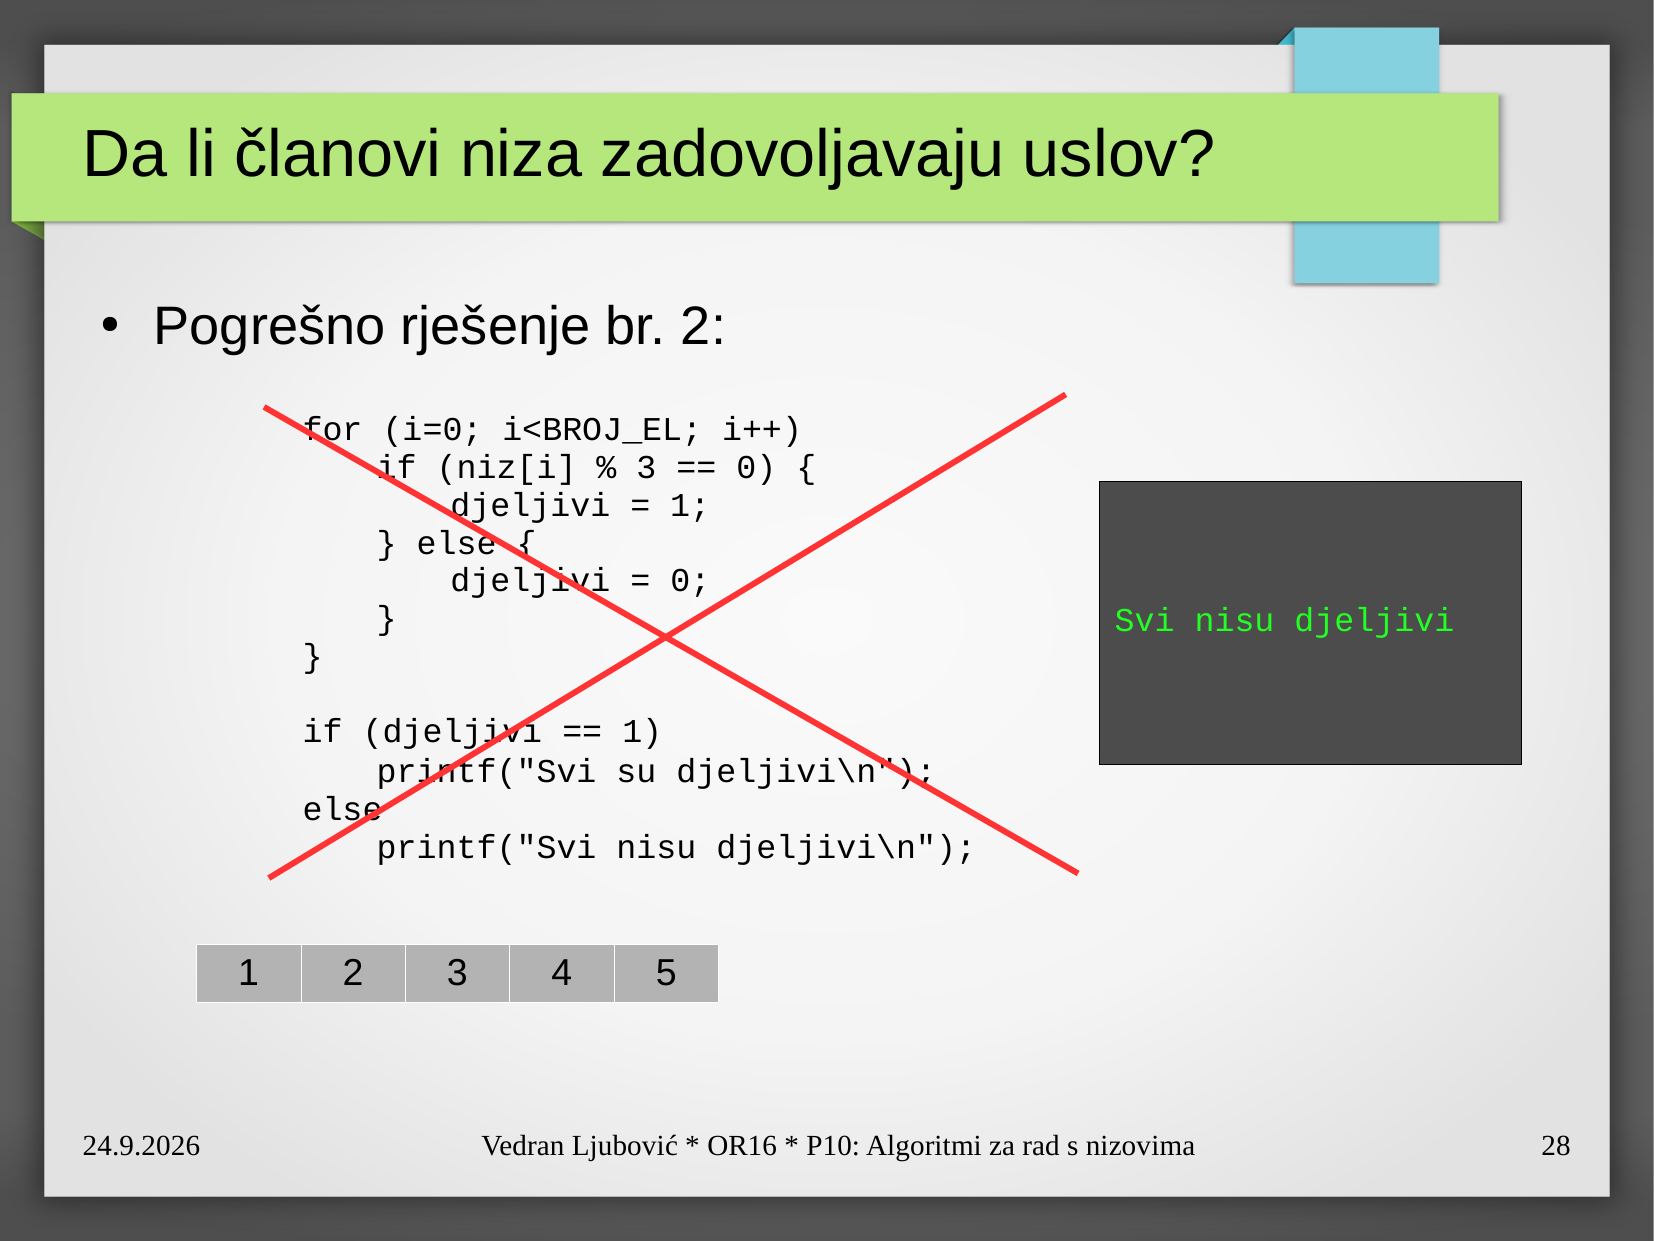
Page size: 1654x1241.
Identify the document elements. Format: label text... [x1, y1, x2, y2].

table_header 5 [615, 945, 718, 1002]
table_header 4 [510, 945, 614, 1002]
list Pogrešno rješenje br. 2: [82, 295, 1571, 1015]
text_box Svi nisu djeljivi [1099, 481, 1522, 765]
picture [0, 0, 1654, 1241]
table_header 1 [197, 945, 301, 1002]
title Da li članovi niza zadovoljavaju uslov? [82, 94, 1264, 213]
table_header 2 [302, 945, 405, 1002]
table_header 3 [406, 945, 509, 1002]
text_box for (i=0; i<BROJ_EL; i++) if (niz[i] % 3 == 0) { djeljivi = 1; } else { djeljivi = 0; } } if (djeljivi == 1) printf("Svi su djeljivi\n"); else printf("Svi nisu djeljivi\n"); [214, 368, 1453, 993]
